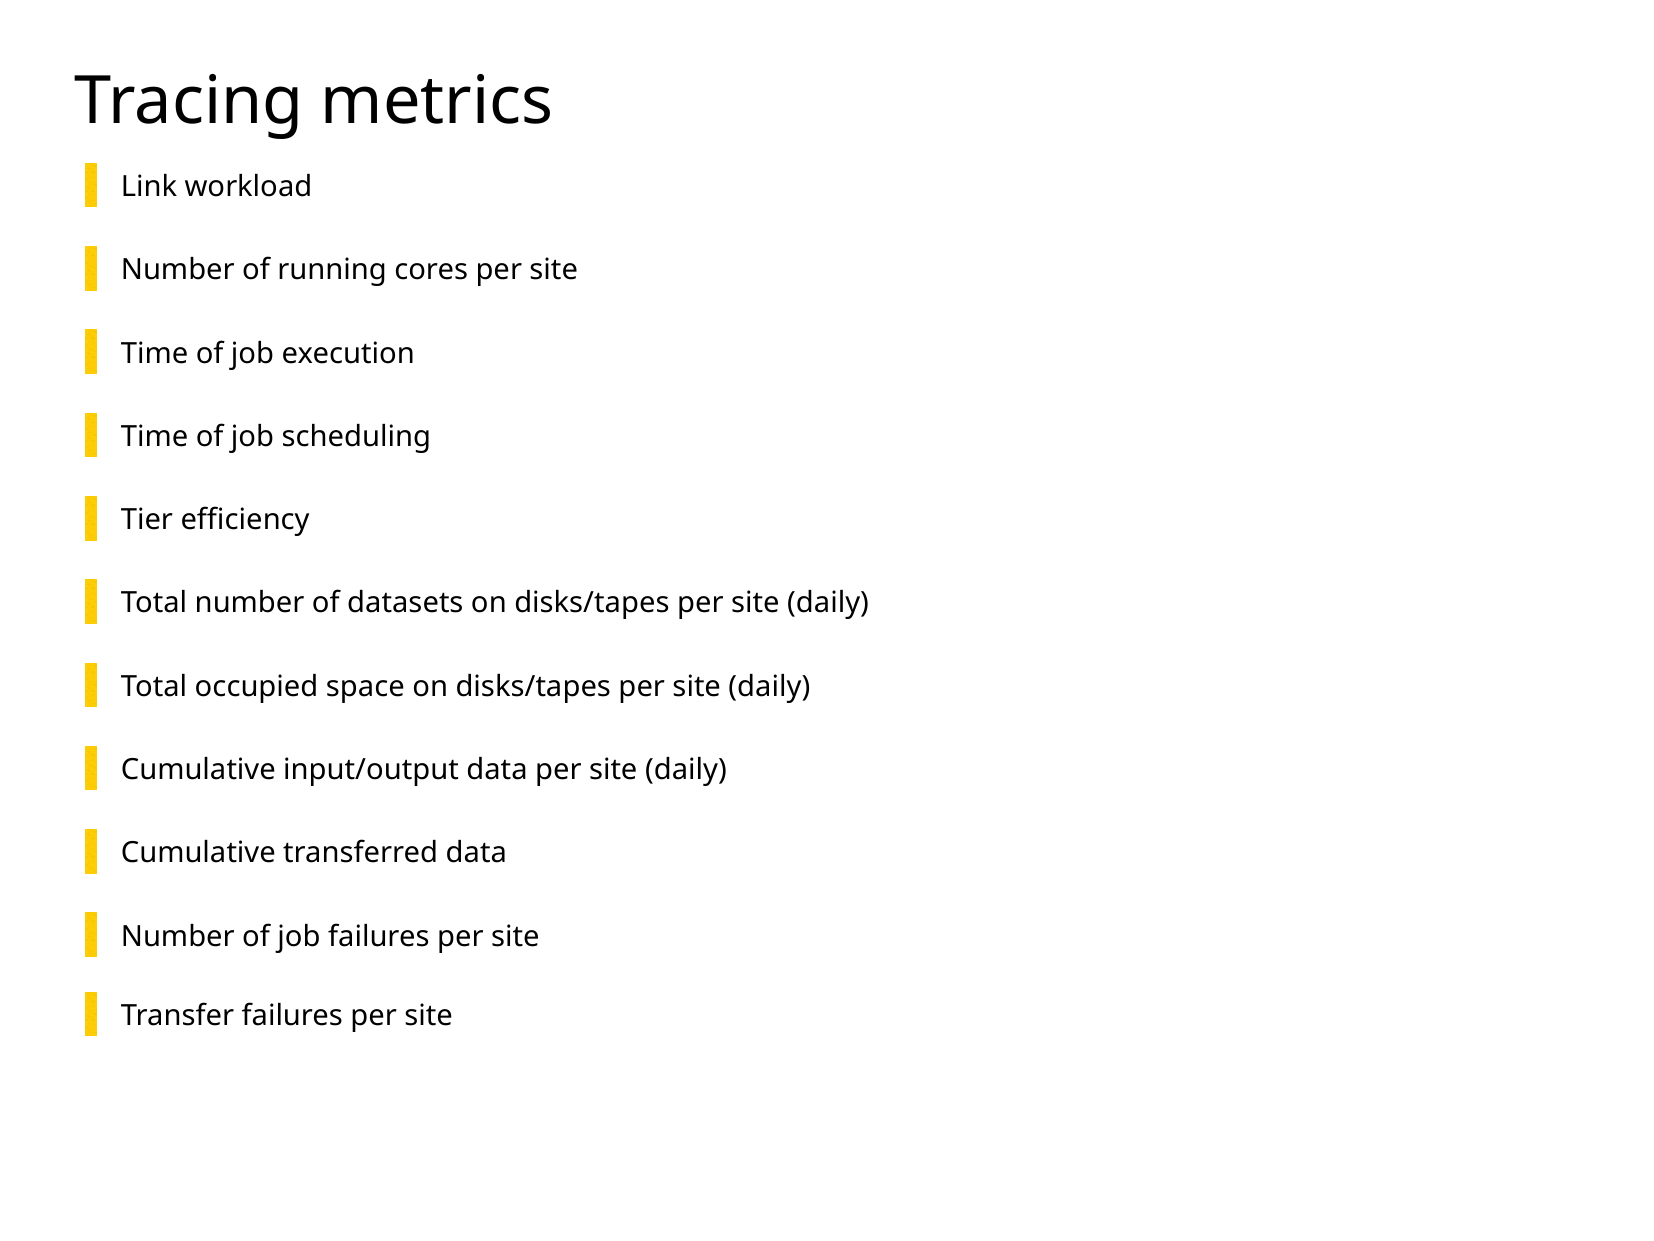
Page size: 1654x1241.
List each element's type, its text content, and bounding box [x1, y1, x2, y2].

text_box Tracing metrics [60, 45, 1546, 143]
text_box Link workload Number of running cores per site Time of job execution Time of job scheduling Tier efficiency Total number of datasets on disks/tapes per site (daily) Total occupied space on disks/tapes per site (daily) Cumulative input/output data per site (daily) Cumulative transferred data Number of job failures per site Transfer failures per site [70, 157, 1196, 1156]
